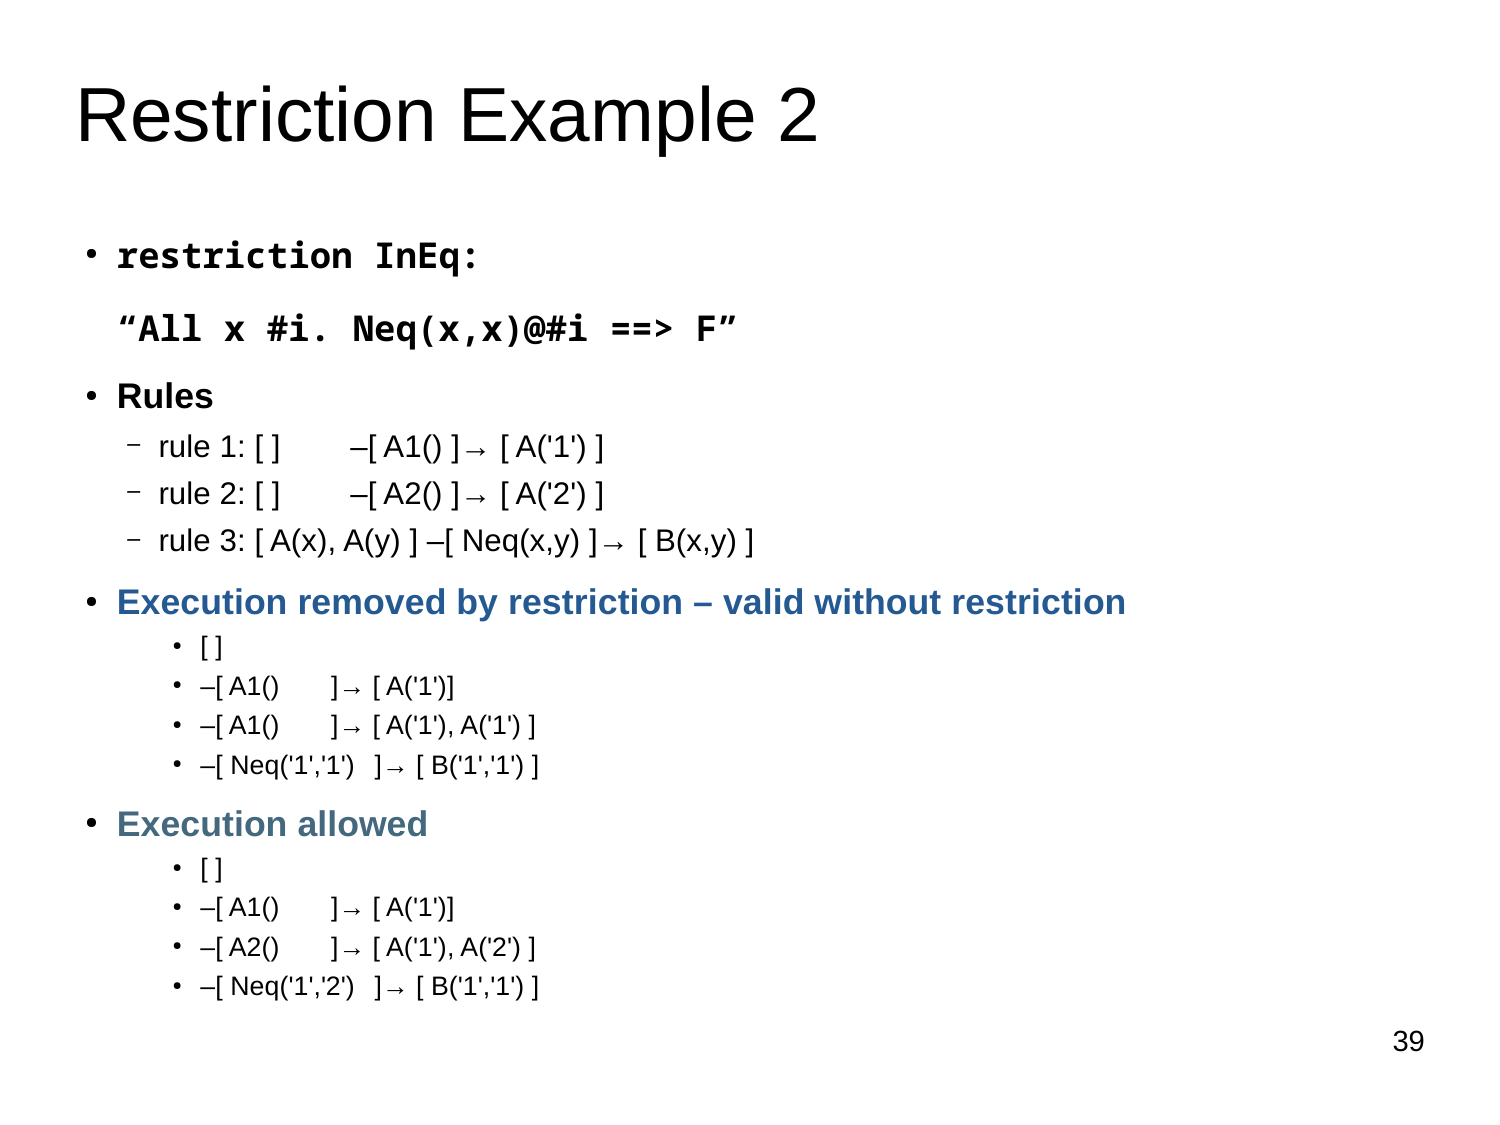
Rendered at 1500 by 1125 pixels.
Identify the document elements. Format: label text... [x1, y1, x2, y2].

title Restriction Example 2 [75, 44, 1425, 185]
list restriction InEq: “All x #i. Neq(x,x)@#i ==> F” Rules rule 1: [ ] –[ A1() ]→ [ A('1') ] rule 2: [ ] –[ A2() ]→ [ A('2') ] rule 3: [ A(x), A(y) ] –[ Neq(x,y) ]→ [ B(x,y) ] Execution removed by restriction – valid without restriction [ ] –[ A1() ]→ [ A('1')] –[ A1() ]→ [ A('1'), A('1') ] –[ Neq('1','1') ]→ [ B('1','1') ] Execution allowed [ ] –[ A1() ]→ [ A('1')] –[ A2() ]→ [ A('1'), A('2') ] –[ Neq('1','2') ]→ [ B('1','1') ] [75, 230, 1425, 1014]
